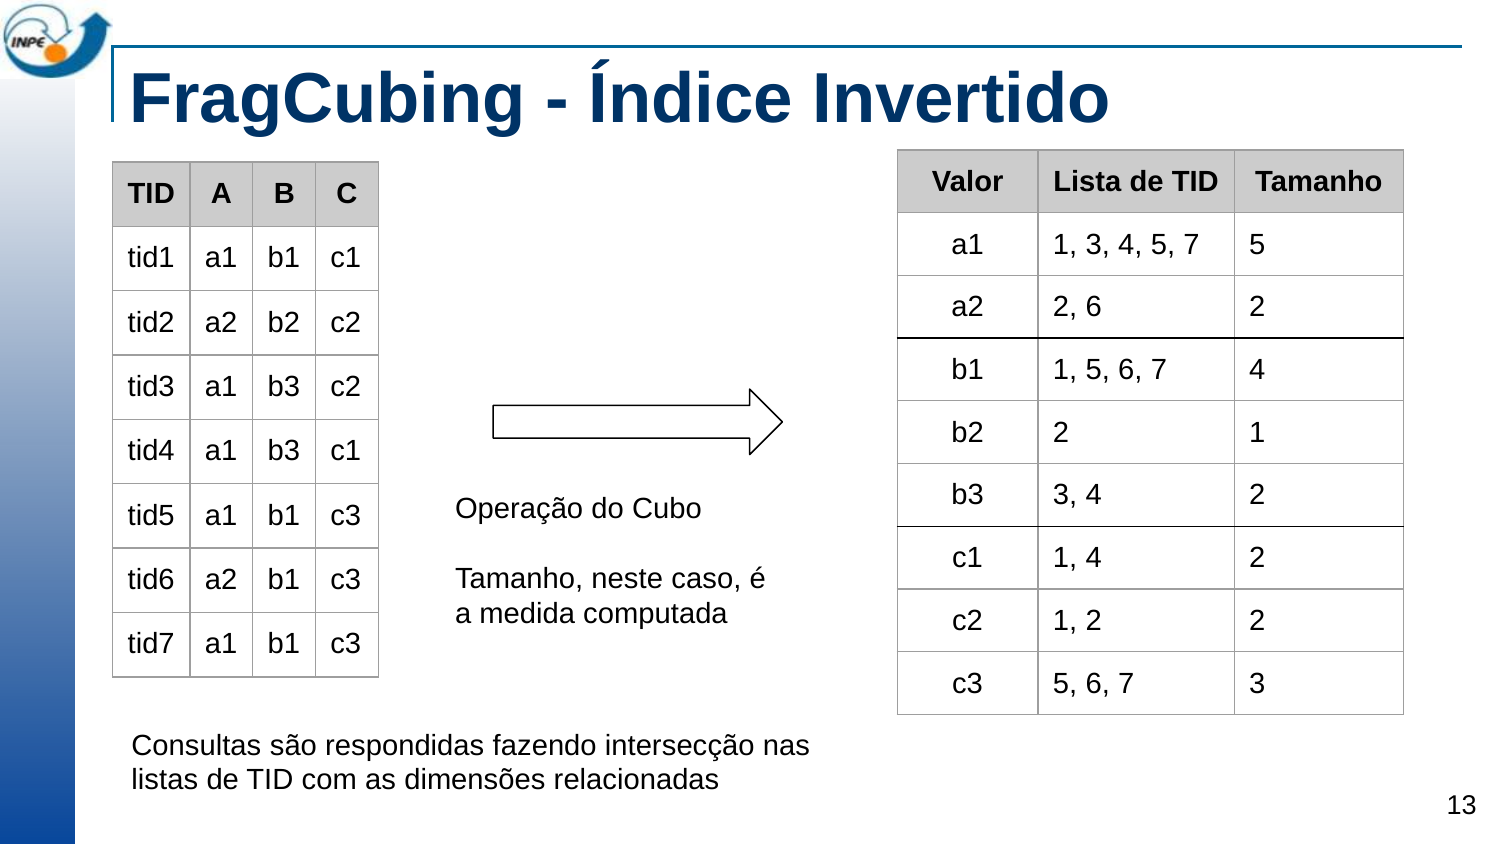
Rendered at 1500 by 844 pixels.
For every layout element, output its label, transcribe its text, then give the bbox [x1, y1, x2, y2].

text_box Operação do Cubo Tamanho, neste caso, é a medida computada [440, 474, 793, 645]
table_header Tamanho [1235, 151, 1403, 212]
table_cell 3, 4 [1039, 464, 1234, 526]
table_cell b1 [253, 227, 315, 290]
table_cell c1 [316, 420, 378, 483]
table_cell a1 [191, 356, 252, 419]
slide_number <number> [1403, 779, 1494, 844]
table_cell b1 [253, 549, 315, 612]
table_cell 2 [1235, 464, 1403, 526]
table_cell 1, 2 [1039, 590, 1234, 651]
table_cell 2 [1235, 527, 1403, 588]
table_cell c3 [898, 652, 1037, 714]
table_cell b1 [253, 613, 315, 676]
table_cell 5 [1235, 213, 1403, 275]
table_cell c3 [316, 549, 378, 612]
table_cell c3 [316, 613, 378, 676]
table_cell 1 [1235, 401, 1403, 463]
table_cell c1 [898, 527, 1037, 588]
table_cell a2 [898, 276, 1037, 337]
table_cell a1 [191, 484, 252, 547]
table_cell a1 [191, 227, 252, 290]
table_cell 4 [1235, 339, 1403, 400]
table_cell tid7 [113, 613, 189, 676]
table_cell tid5 [113, 484, 189, 547]
table_header Valor [898, 151, 1037, 212]
table_cell 1, 4 [1039, 527, 1234, 588]
table_cell b2 [253, 291, 315, 354]
picture [0, 0, 113, 79]
table_cell tid2 [113, 291, 189, 354]
table_cell b3 [898, 464, 1037, 526]
table_cell tid6 [113, 549, 189, 612]
table_cell b1 [253, 484, 315, 547]
text_box Consultas são respondidas fazendo intersecção nas listas de TID com as dimensões relacionadas [116, 710, 859, 811]
table_cell b2 [898, 401, 1037, 463]
table_cell tid4 [113, 420, 189, 483]
table_cell a1 [191, 420, 252, 483]
table_cell 5, 6, 7 [1039, 652, 1234, 714]
table_cell c1 [316, 227, 378, 290]
table_cell 2 [1235, 276, 1403, 337]
table_cell 2, 6 [1039, 276, 1234, 337]
table_header TID [113, 163, 189, 226]
title FragCubing - Índice Invertido [112, 46, 1450, 141]
table_cell tid1 [113, 227, 189, 290]
table_header Lista de TID [1039, 151, 1234, 212]
table_cell 2 [1039, 401, 1234, 463]
table_header B [253, 163, 315, 226]
table_cell 2 [1235, 590, 1403, 651]
table_cell b1 [898, 339, 1037, 400]
table_cell 3 [1235, 652, 1403, 714]
table_header A [191, 163, 252, 226]
table_cell tid3 [113, 356, 189, 419]
table_cell c2 [898, 590, 1037, 651]
table_cell c2 [316, 356, 378, 419]
table_cell c3 [316, 484, 378, 547]
table_cell b3 [253, 420, 315, 483]
table_cell a1 [191, 613, 252, 676]
table_cell 1, 3, 4, 5, 7 [1039, 213, 1234, 275]
table_cell a1 [898, 213, 1037, 275]
table_cell 1, 5, 6, 7 [1039, 339, 1234, 400]
table_cell c2 [316, 291, 378, 354]
table_cell a2 [191, 549, 252, 612]
table_cell b3 [253, 356, 315, 419]
table_header C [316, 163, 378, 226]
table_cell a2 [191, 291, 252, 354]
